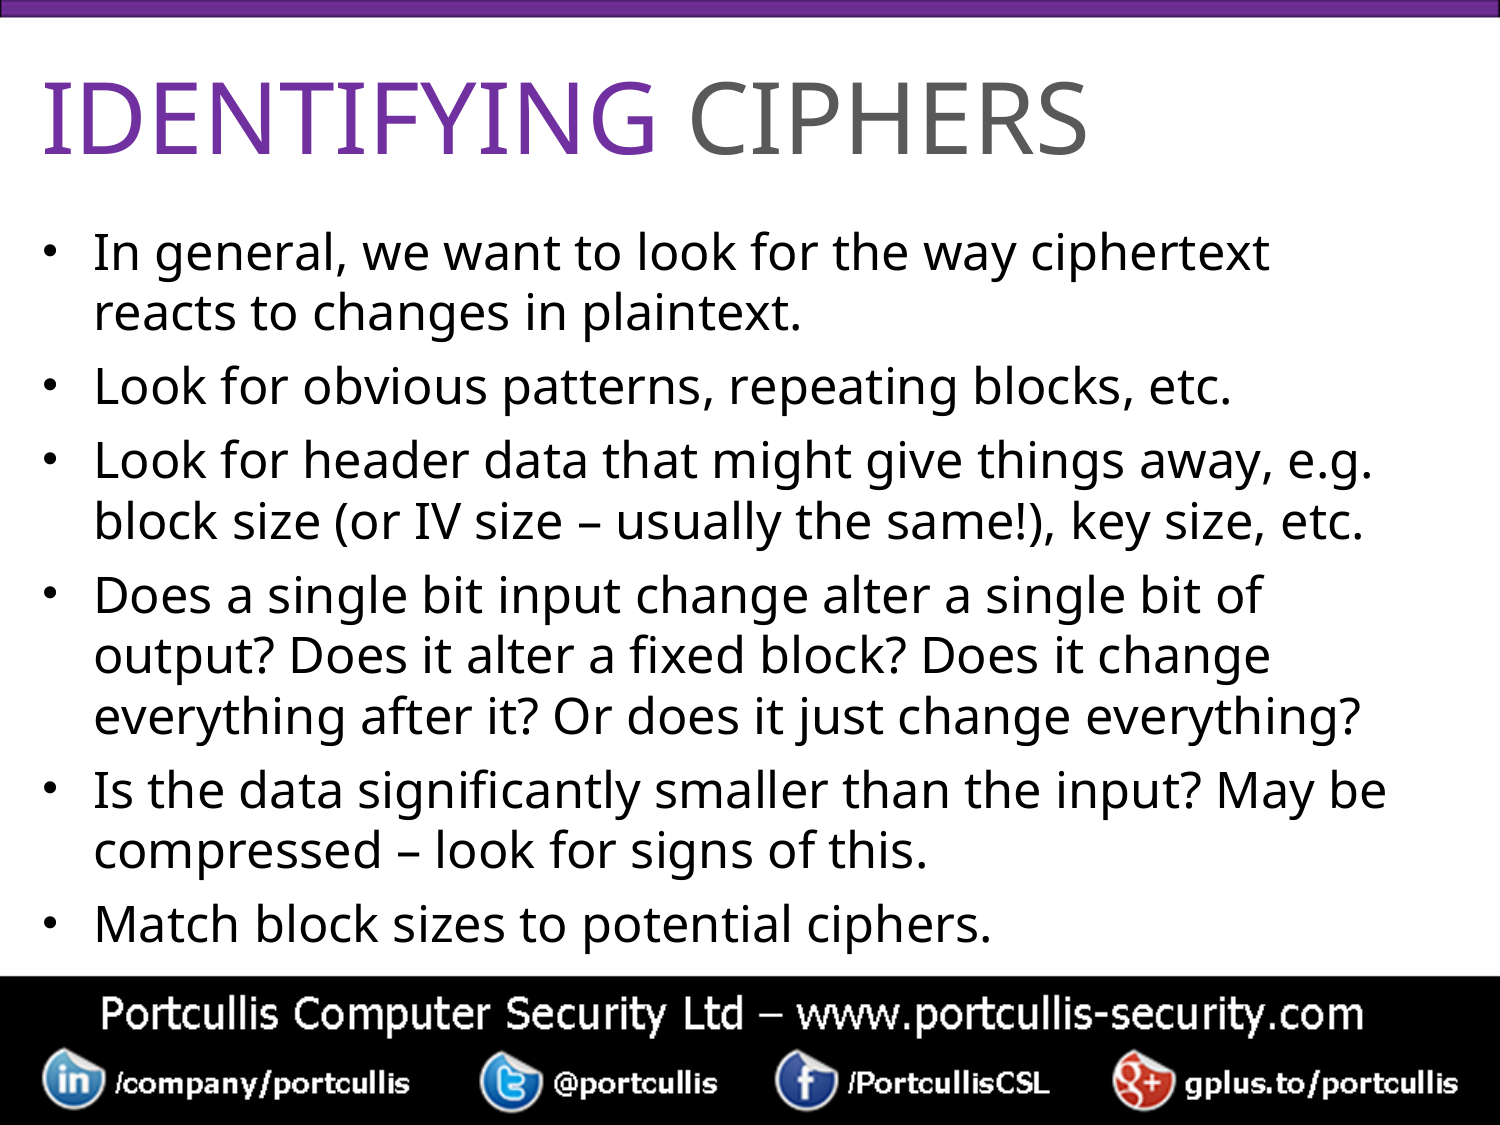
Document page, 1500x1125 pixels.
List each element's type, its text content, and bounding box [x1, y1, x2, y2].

list In general, we want to look for the way ciphertext reacts to changes in plaintext. Look for obvious patterns, repeating blocks, etc. Look for header data that might give things away, e.g. block size (or IV size – usually the same!), key size, etc. Does a single bit input change alter a single bit of output? Does it alter a fixed block? Does it change everything after it? Or does it just change everything? Is the data significantly smaller than the input? May be compressed – look for signs of this. Match block sizes to potential ciphers. [41, 219, 1428, 965]
picture [0, 0, 1500, 1125]
title IDENTIFYING CIPHERS [41, 42, 1434, 202]
